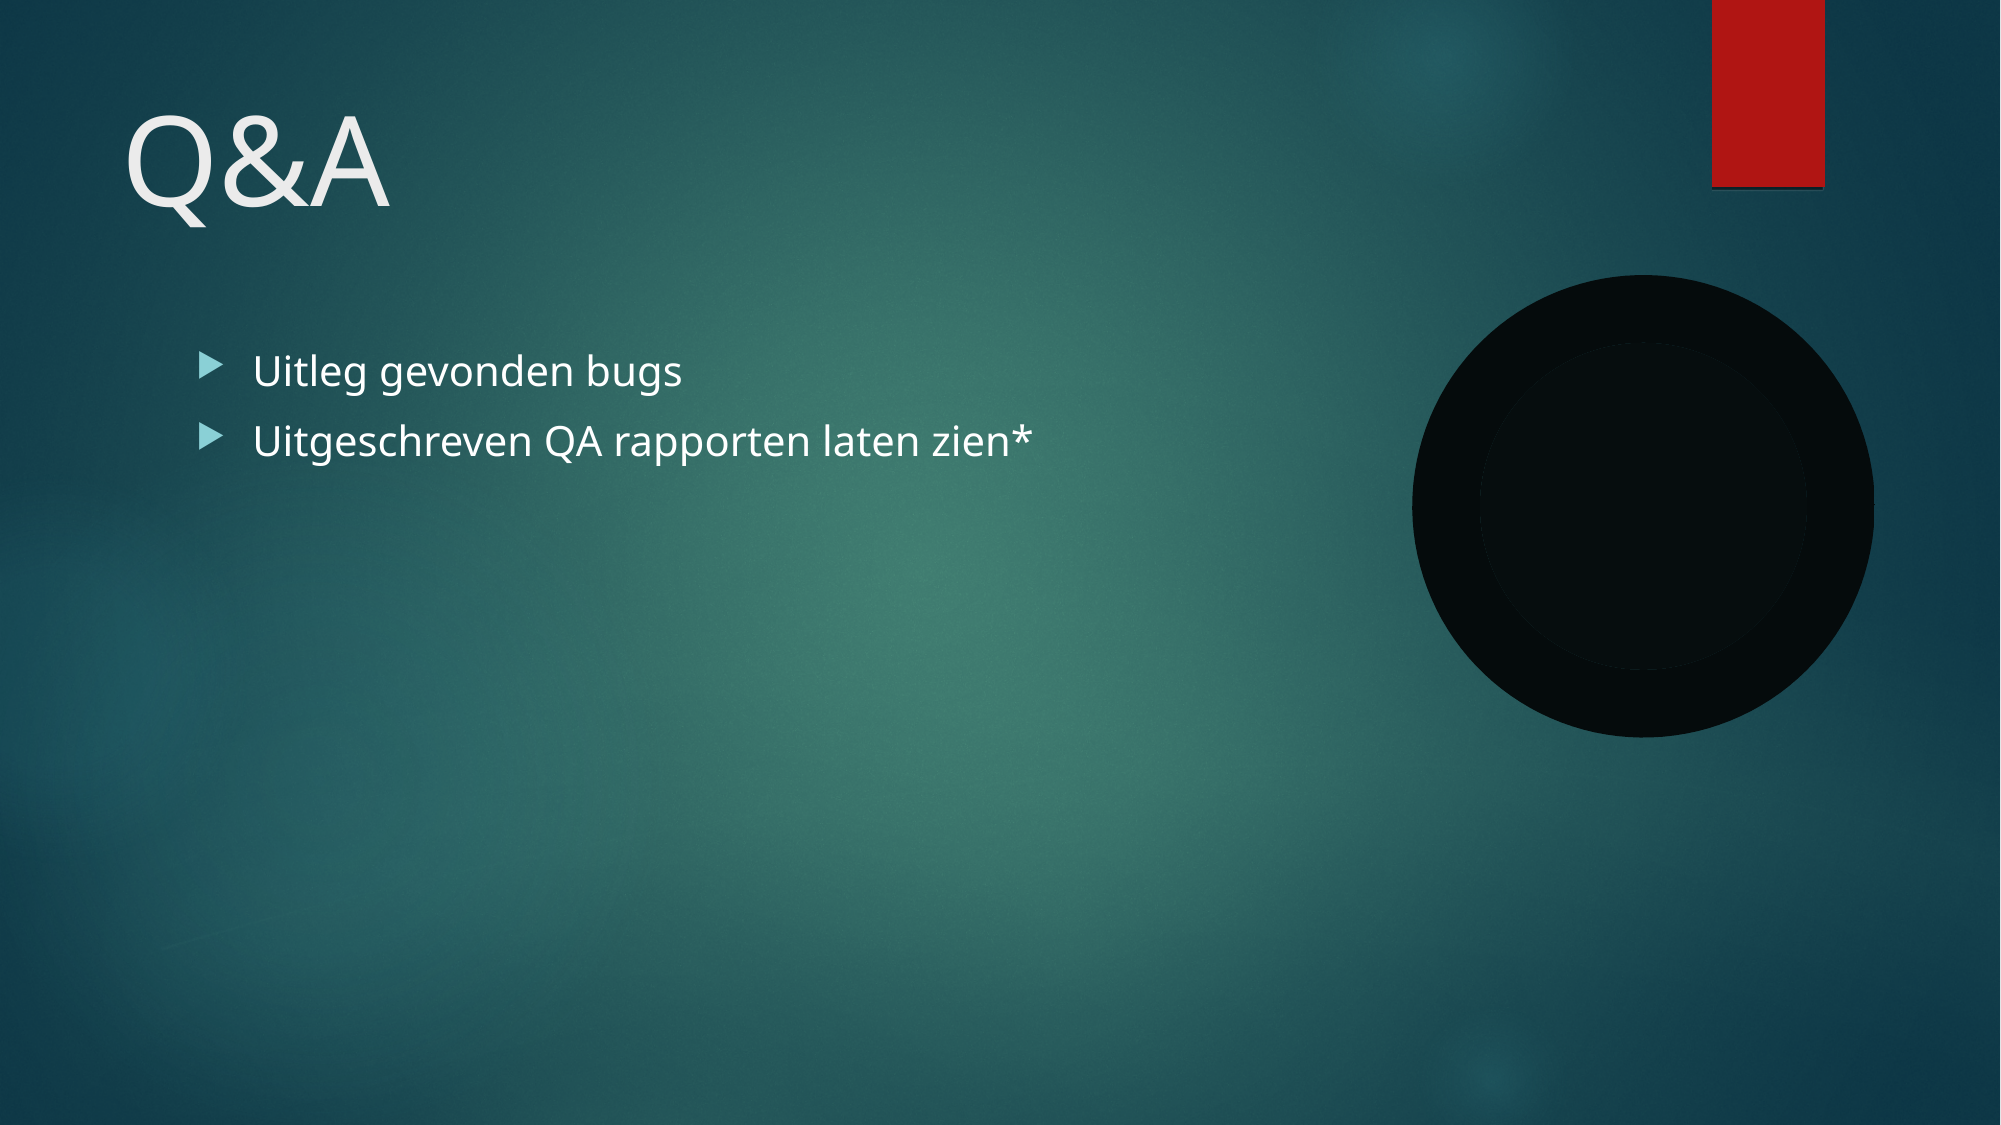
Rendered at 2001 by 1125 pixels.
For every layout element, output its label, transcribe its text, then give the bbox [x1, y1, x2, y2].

title Q&A [106, 74, 1649, 305]
list Uitleg gevonden bugs Uitgeschreven QA rapporten laten zien* [181, 336, 1649, 1026]
